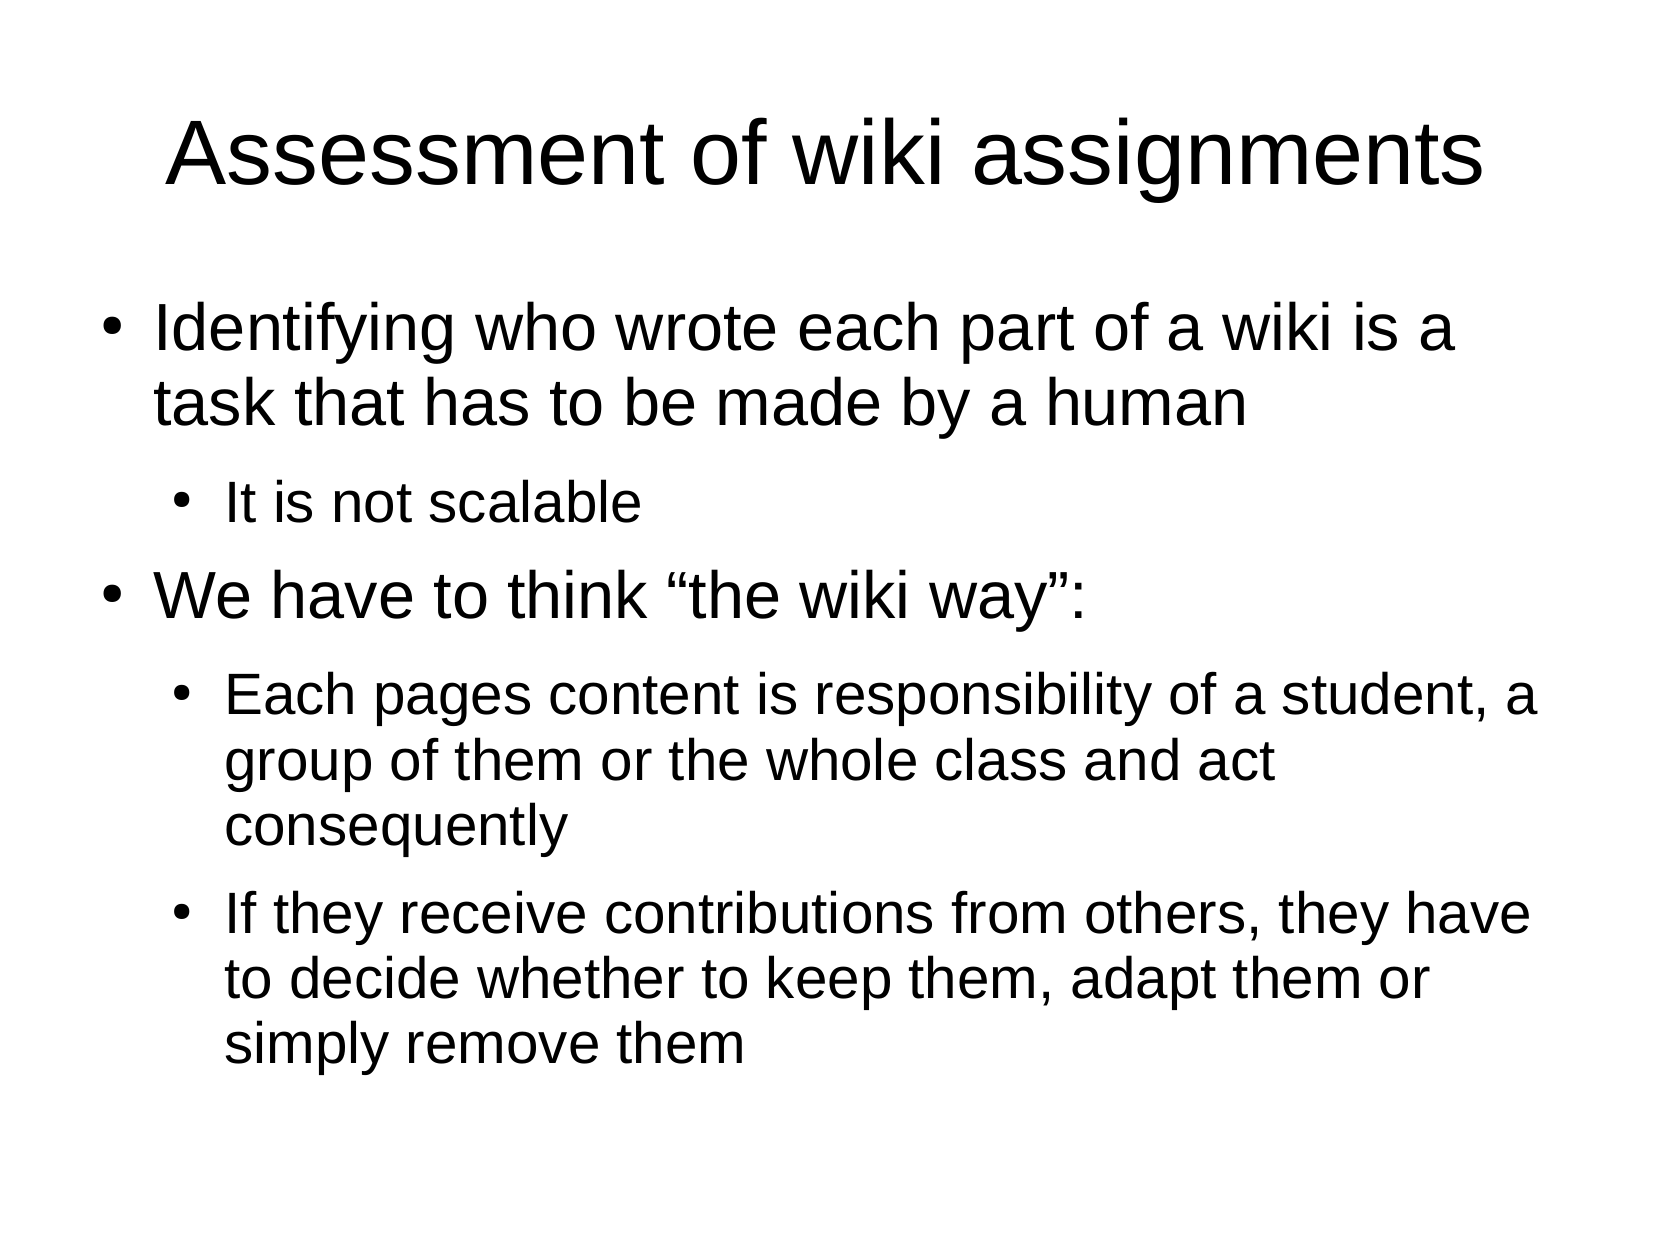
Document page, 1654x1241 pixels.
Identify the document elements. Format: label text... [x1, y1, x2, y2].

list Identifying who wrote each part of a wiki is a task that has to be made by a human It is not scalable We have to think “the wiki way”: Each pages content is responsibility of a student, a group of them or the whole class and act consequently If they receive contributions from others, they have to decide whether to keep them, adapt them or simply remove them [82, 290, 1571, 1109]
title Assessment of wiki assignments [82, 49, 1571, 257]
